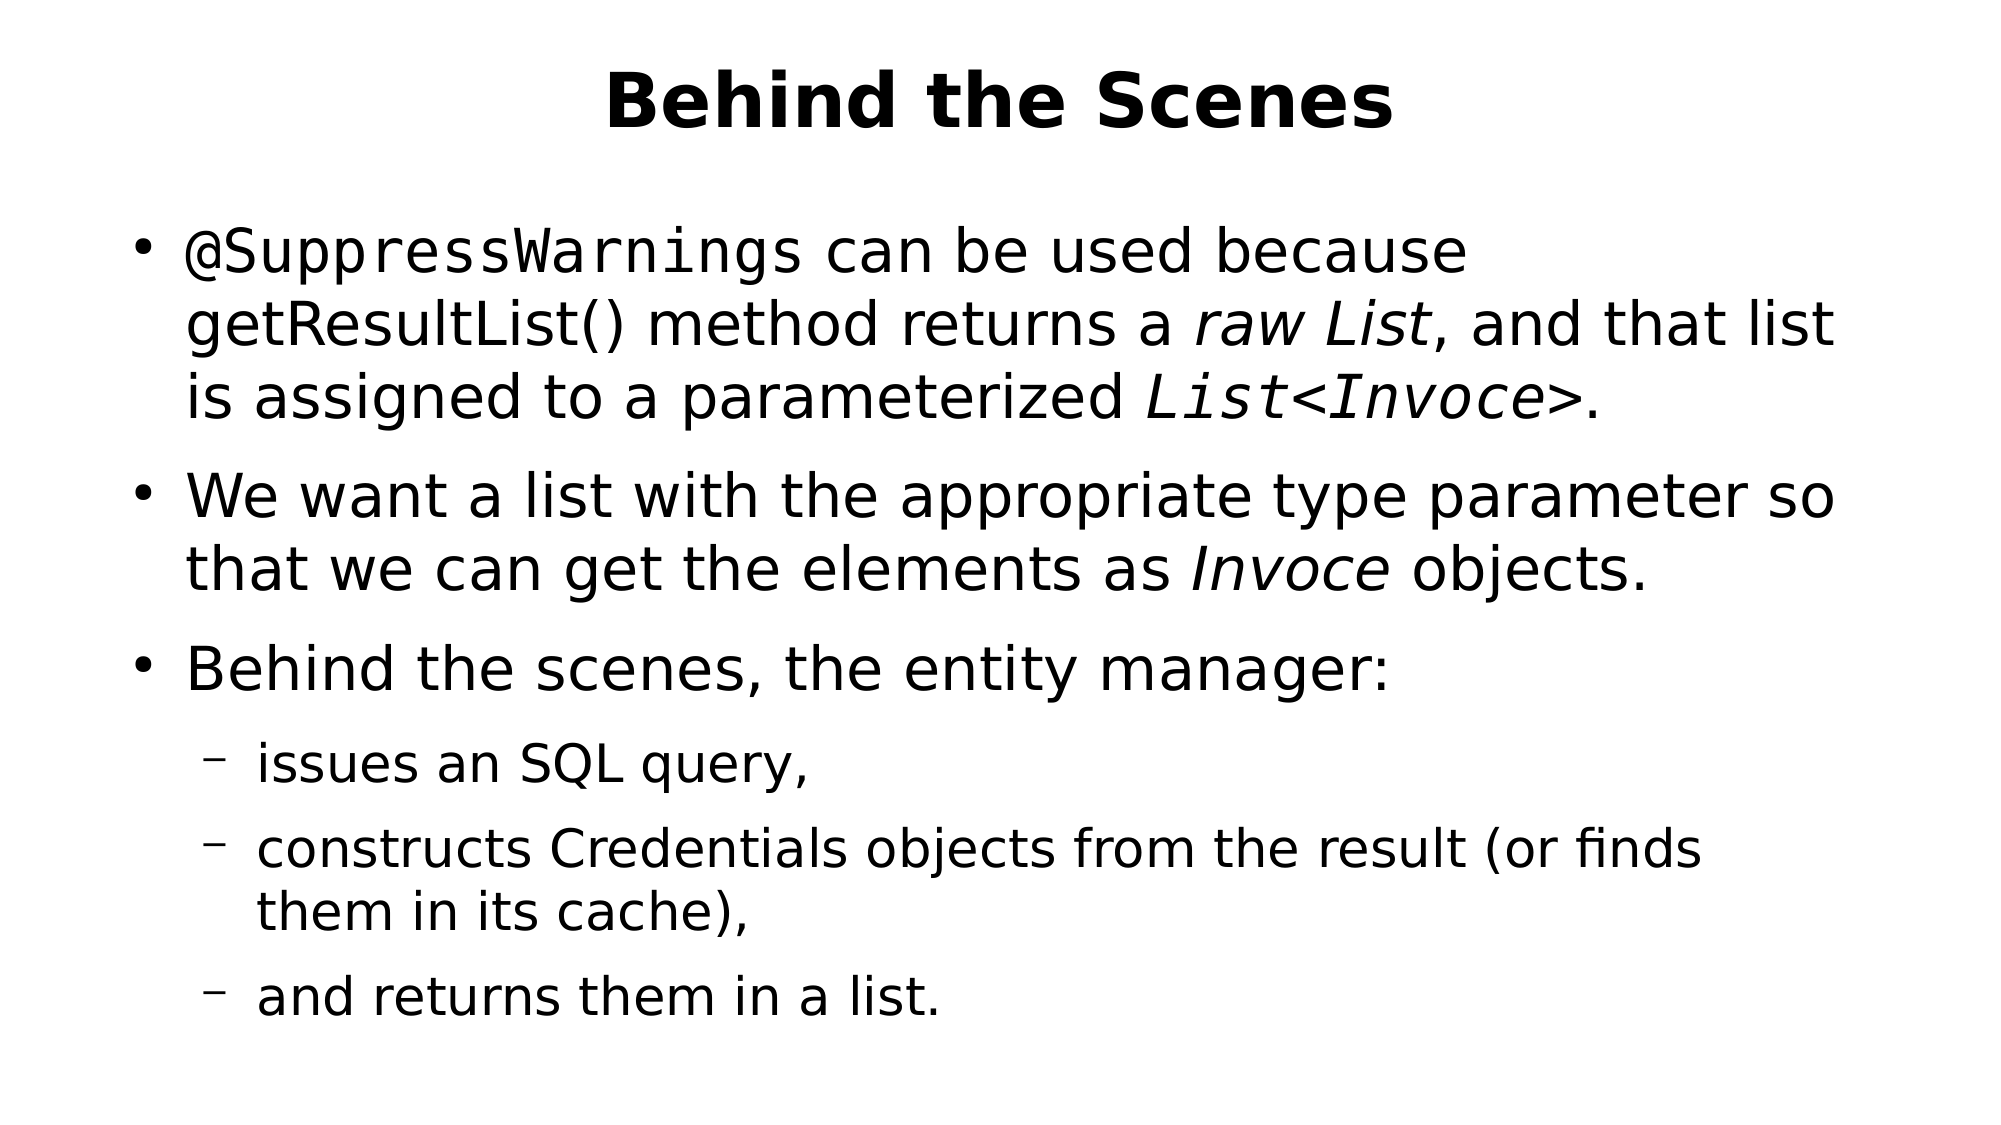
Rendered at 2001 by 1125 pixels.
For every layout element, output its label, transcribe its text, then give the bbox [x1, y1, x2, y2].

list @SuppressWarnings can be used because getResultList() method returns a raw List, and that list is assigned to a parameterized List<Invoce>. We want a list with the appropriate type parameter so that we can get the elements as Invoce objects. Behind the scenes, the entity manager: issues an SQL query, constructs Credentials objects from the result (or finds them in its cache), and returns them in a list. [99, 204, 1860, 1075]
title Behind the Scenes [99, 44, 1900, 177]
